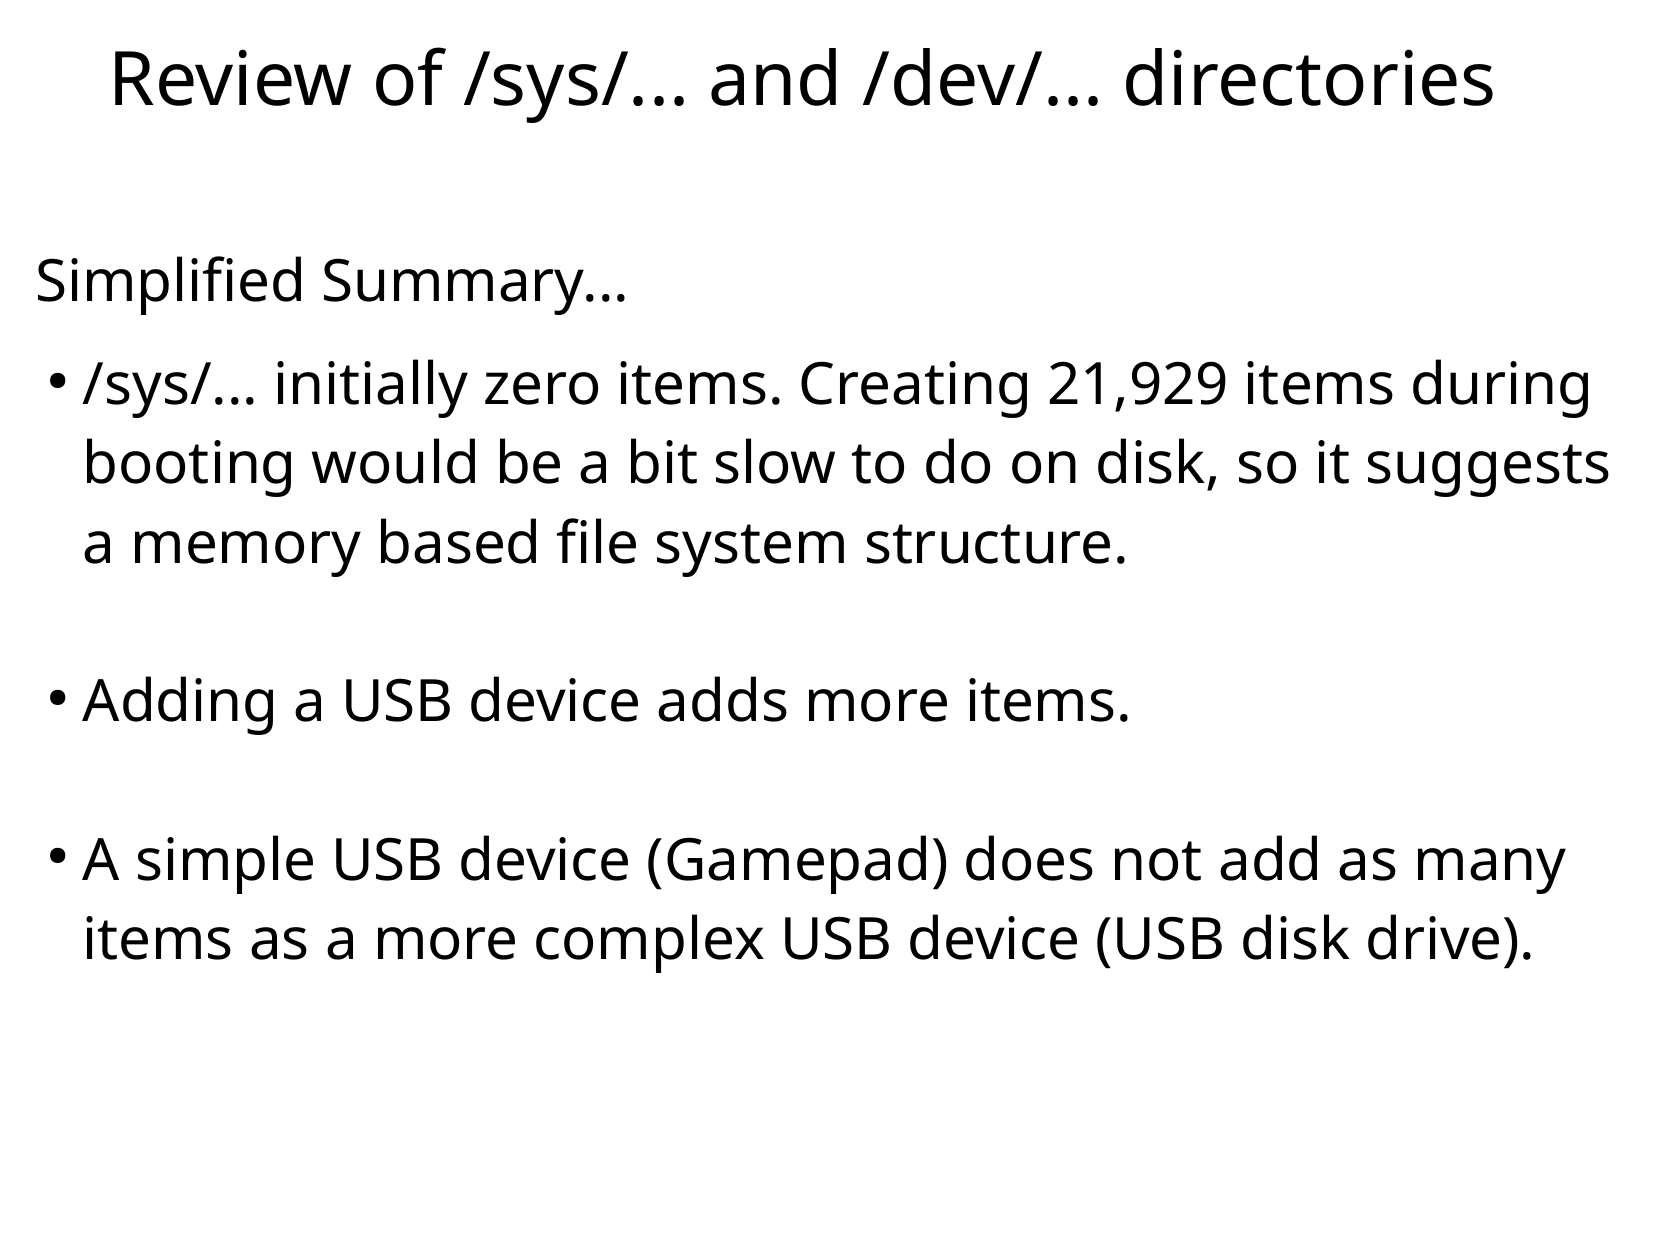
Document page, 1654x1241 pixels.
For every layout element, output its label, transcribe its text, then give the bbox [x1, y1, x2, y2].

title Review of /sys/... and /dev/... directories [59, 35, 1548, 118]
text_box /sys/... initially zero items. Creating 21,929 items during booting would be a bit slow to do on disk, so it suggests a memory based file system structure. Adding a USB device adds more items. A simple USB device (Gamepad) does not add as many items as a more complex USB device (USB disk drive). [47, 342, 1619, 1188]
subtitle Simplified Summary... [35, 159, 1607, 308]
